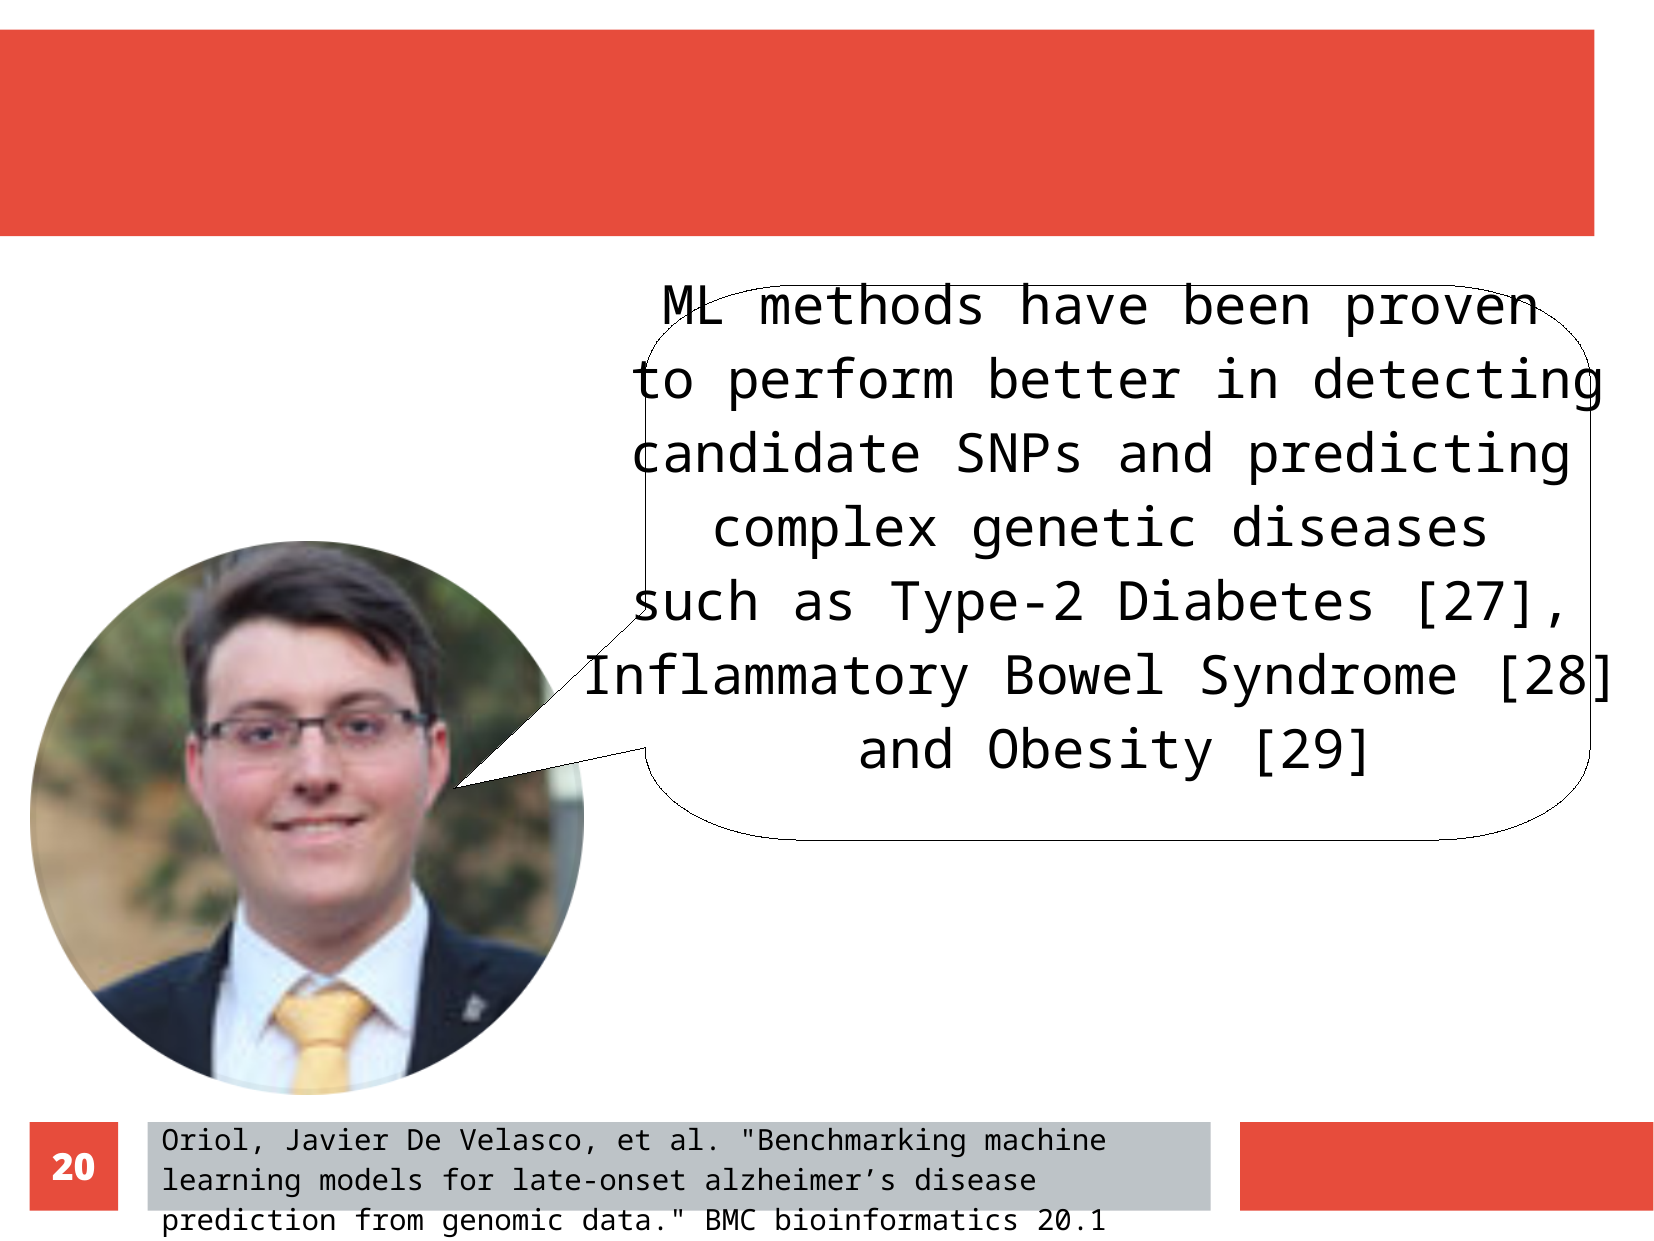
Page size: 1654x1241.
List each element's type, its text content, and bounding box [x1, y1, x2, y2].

text_box ML methods have been proven to perform better in detecting candidate SNPs and predicting complex genetic diseases such as Type-2 Diabetes [27], Inflammatory Bowel Syndrome [28] and Obesity [29] [453, 285, 1591, 841]
text_box Oriol, Javier De Velasco, et al. "Benchmarking machine learning models for late-onset alzheimer’s disease prediction from genomic data." BMC bioinformatics 20.1 (2019): 1-17. [146, 1111, 1122, 1214]
picture [30, 541, 584, 1096]
